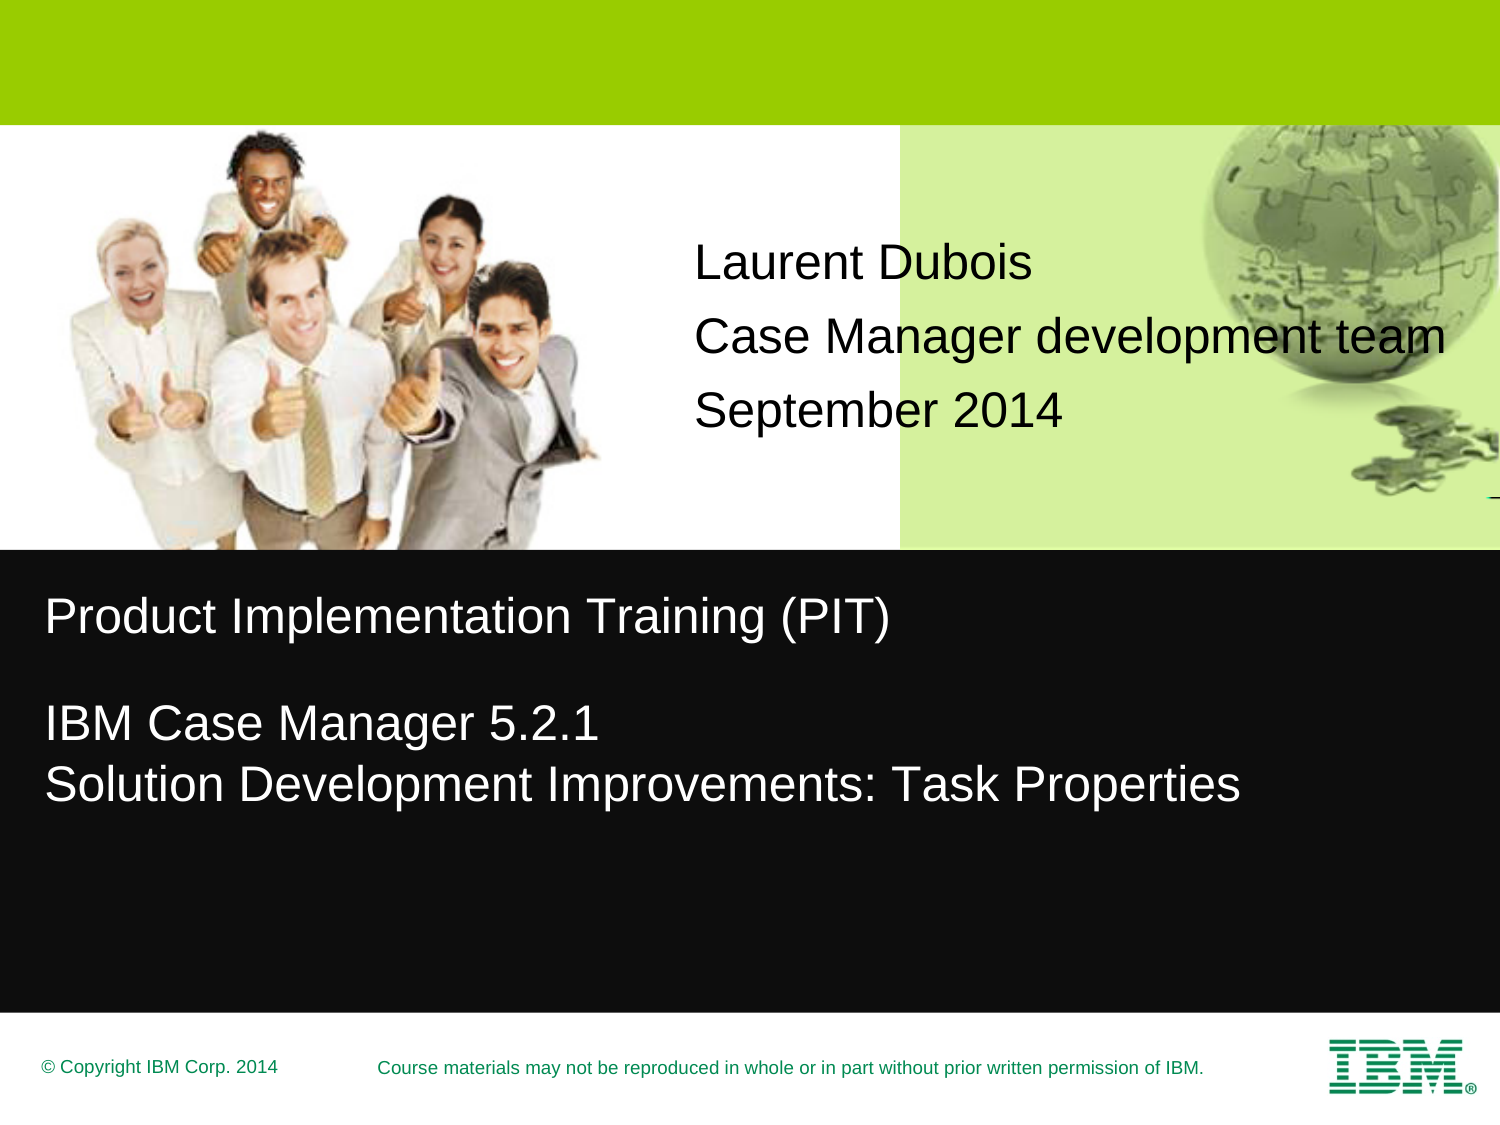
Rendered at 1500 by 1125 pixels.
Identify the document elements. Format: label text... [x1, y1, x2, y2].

picture [1327, 1037, 1479, 1096]
picture [900, 126, 1500, 550]
text_box Laurent Dubois Case Manager development team September 2014 [679, 220, 1470, 379]
text_box Product Implementation Training (PIT) [29, 574, 1164, 664]
text_box IBM Case Manager 5.2.1 Solution Development Improvements: Task Properties [29, 680, 1293, 806]
picture [901, 403, 915, 411]
picture [12, 126, 650, 549]
